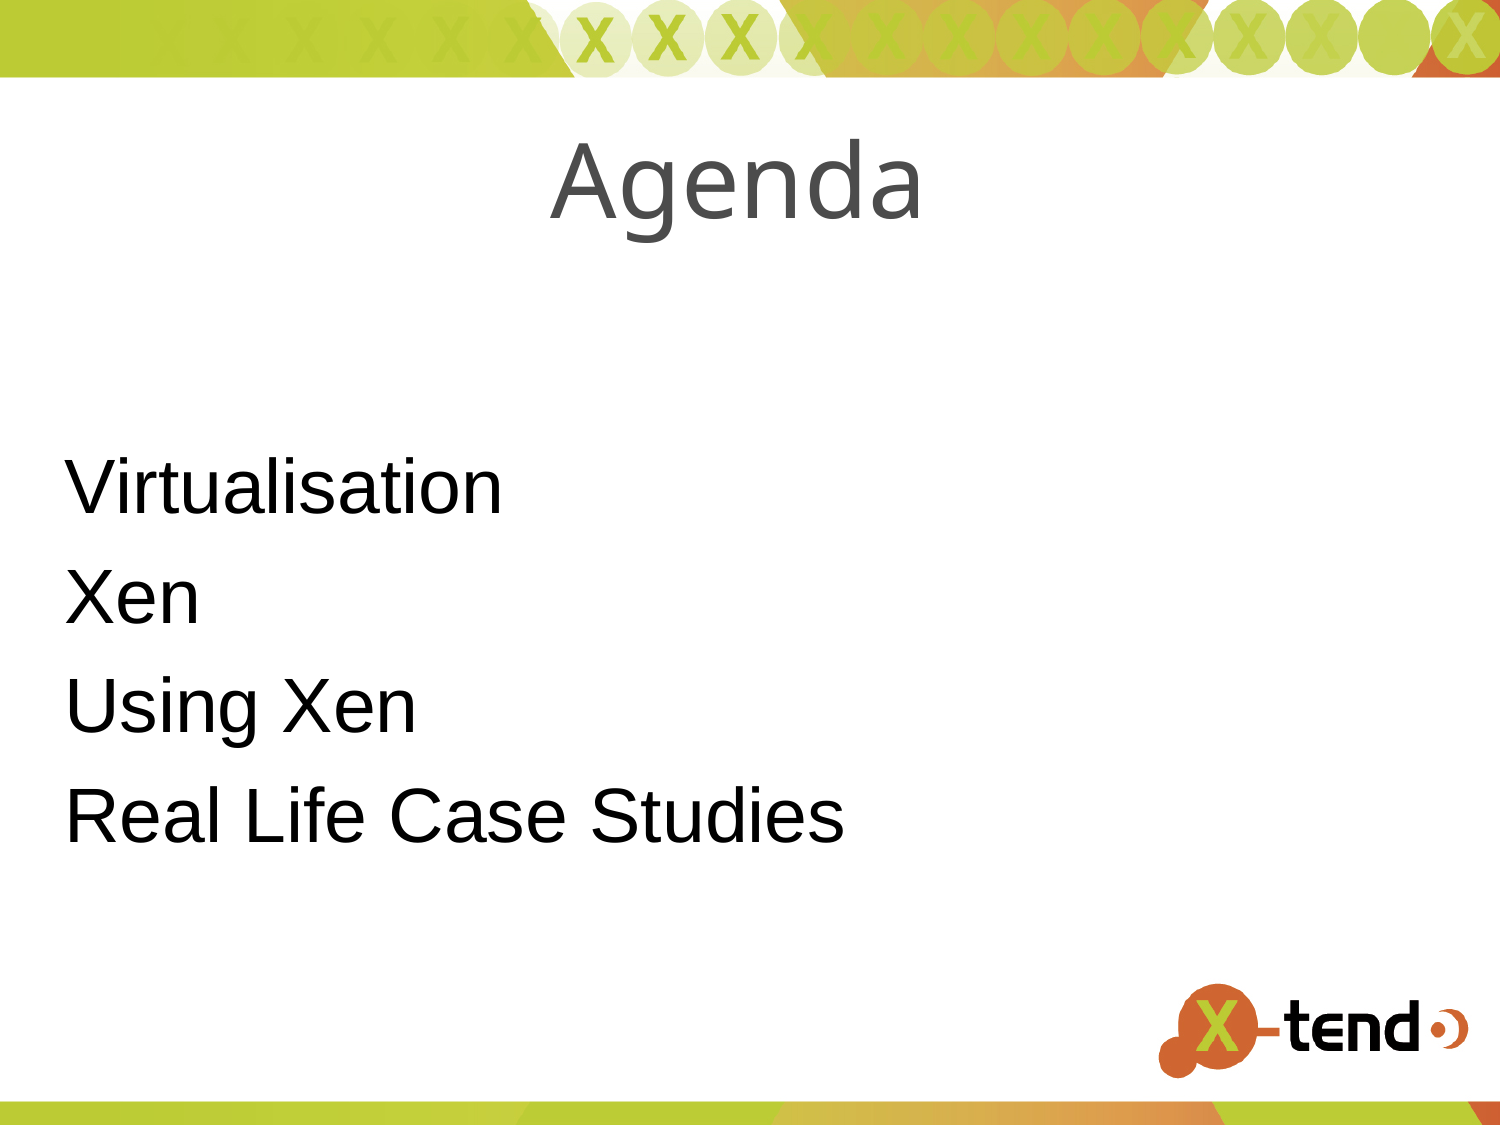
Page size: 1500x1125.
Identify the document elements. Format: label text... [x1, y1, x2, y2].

picture [0, 0, 1500, 1125]
subtitle Virtualisation Xen Using Xen Real Life Case Studies [64, 277, 1414, 1021]
title Agenda [64, 55, 1414, 277]
